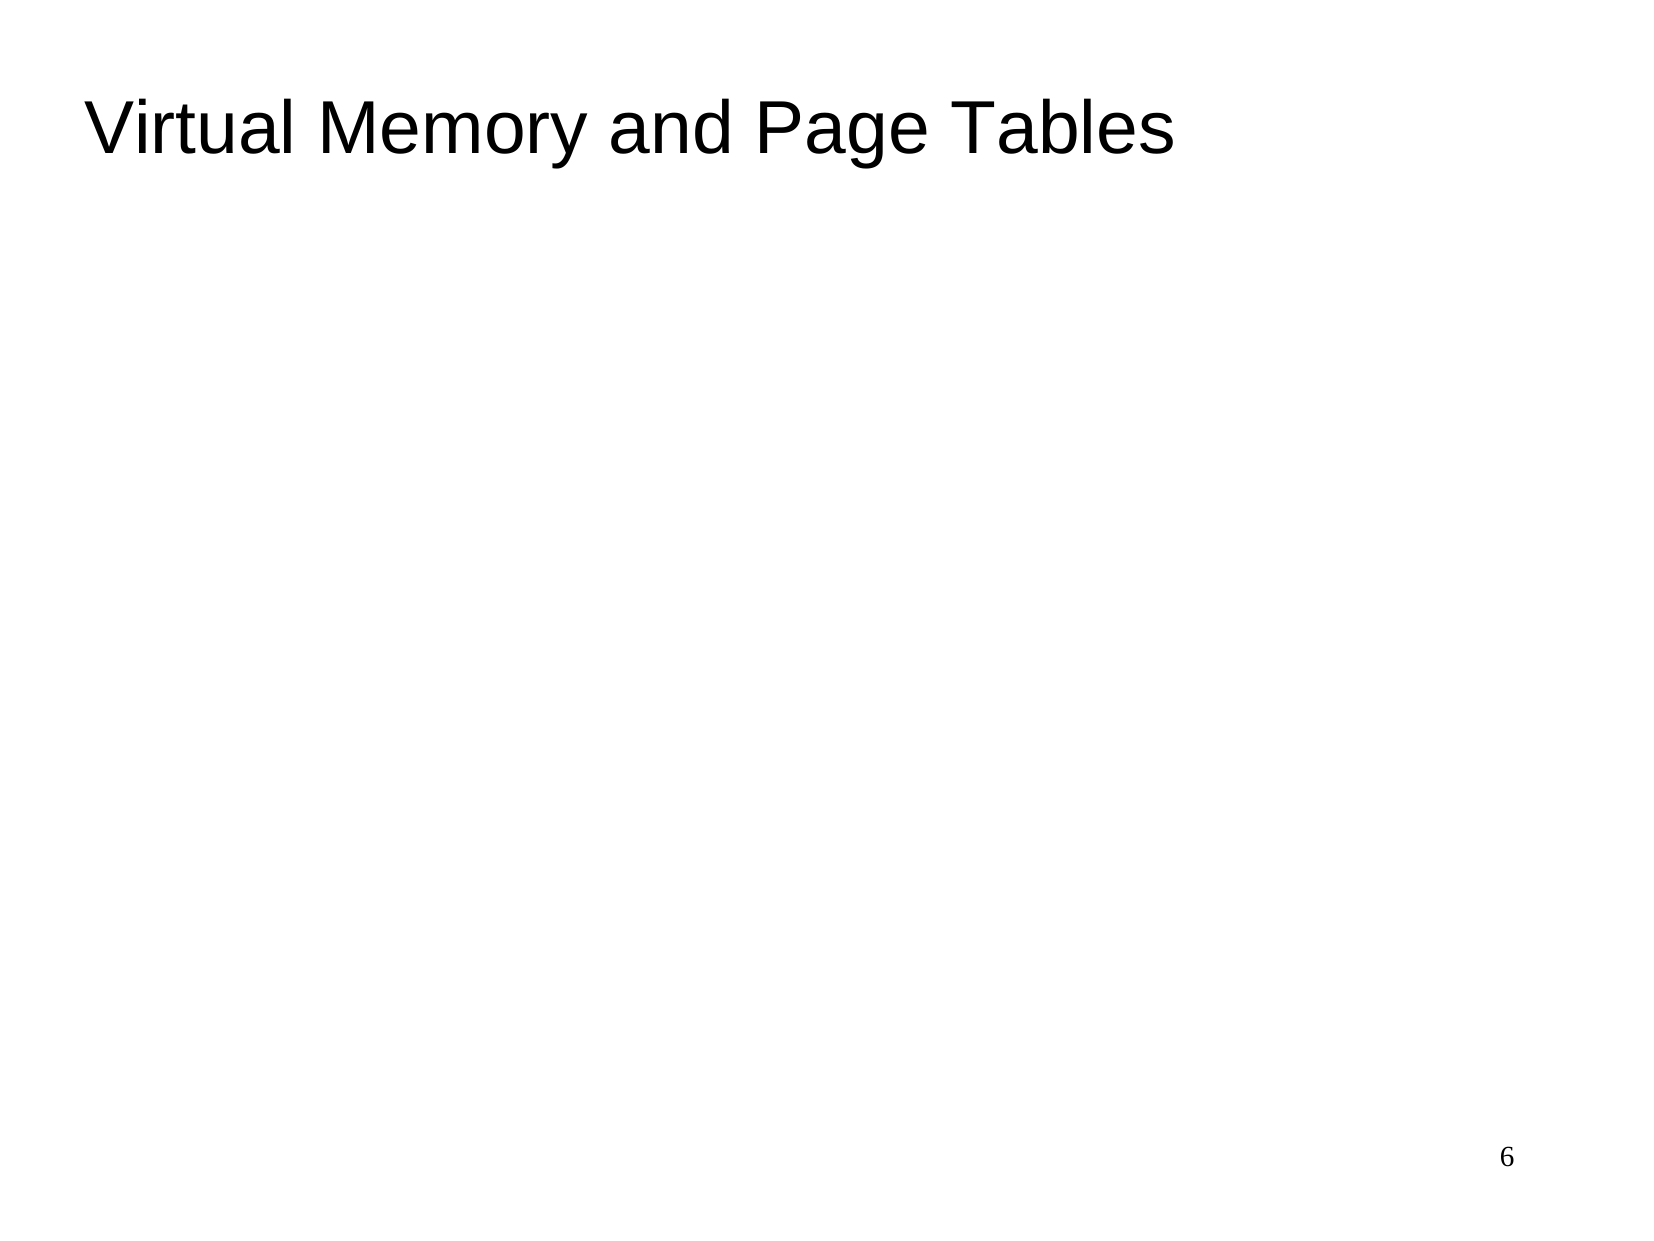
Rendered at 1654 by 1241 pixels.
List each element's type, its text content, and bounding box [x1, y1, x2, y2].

text_box <number> [1184, 1129, 1530, 1213]
text_box Virtual Memory and Page Tables [69, 71, 1192, 177]
